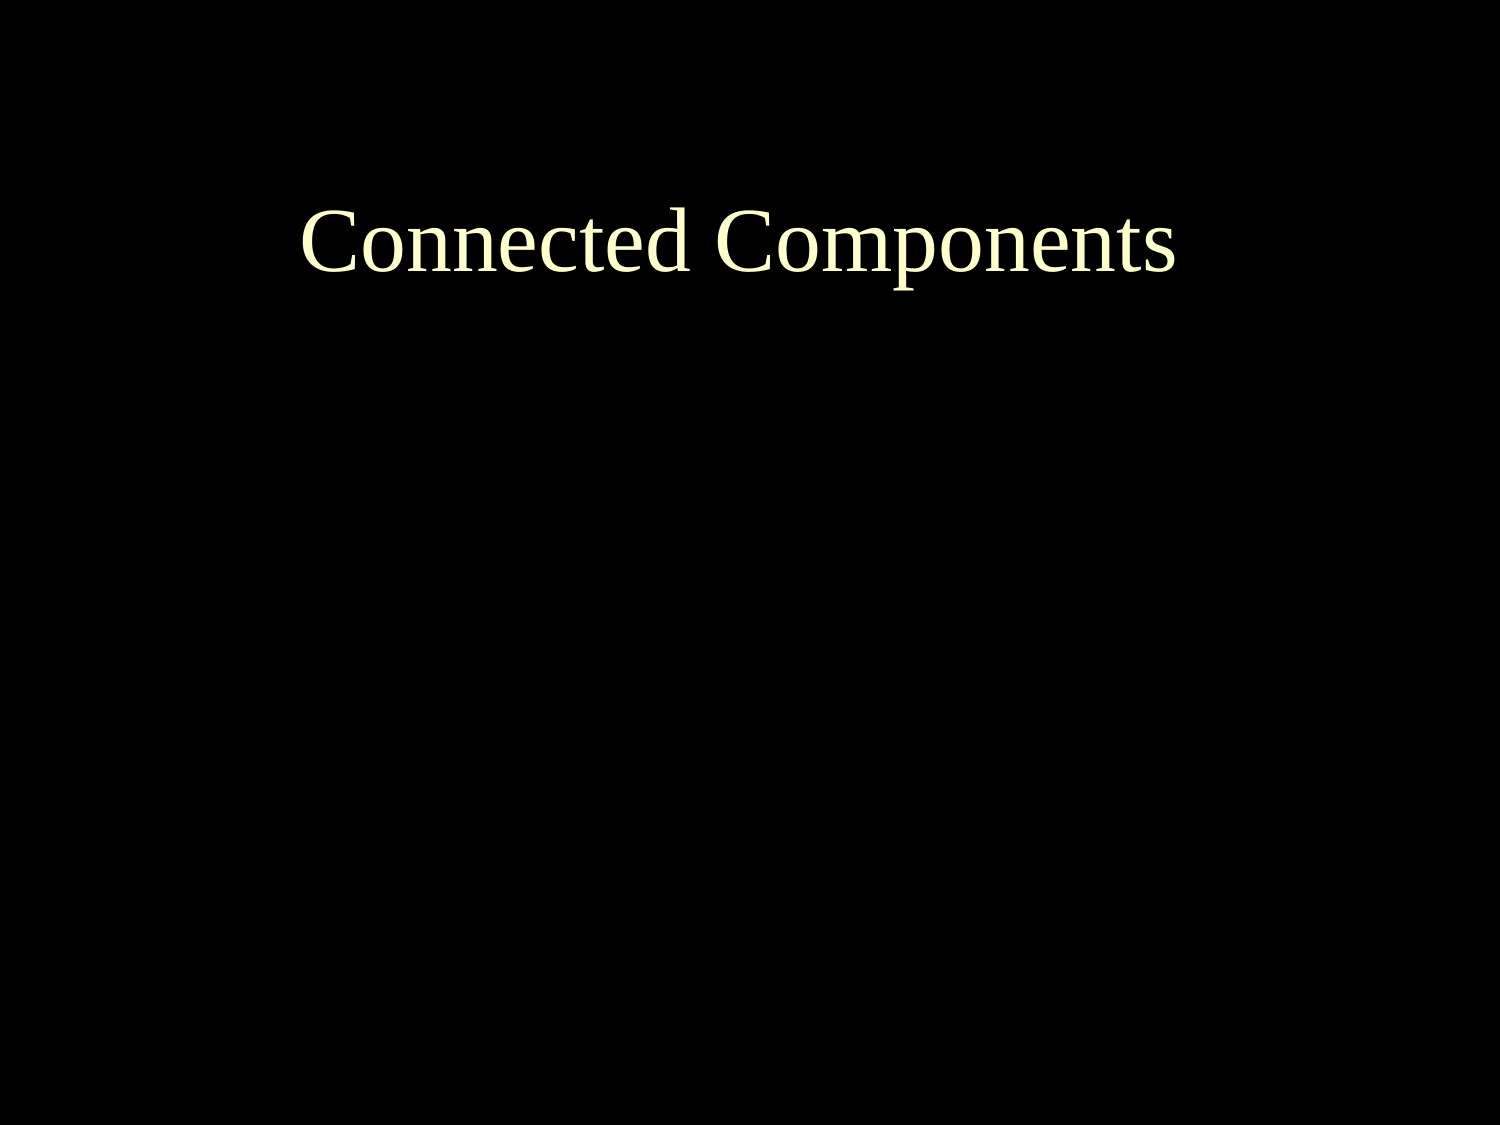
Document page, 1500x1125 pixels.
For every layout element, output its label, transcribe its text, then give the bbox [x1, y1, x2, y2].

title Connected Components [22, 145, 1480, 336]
